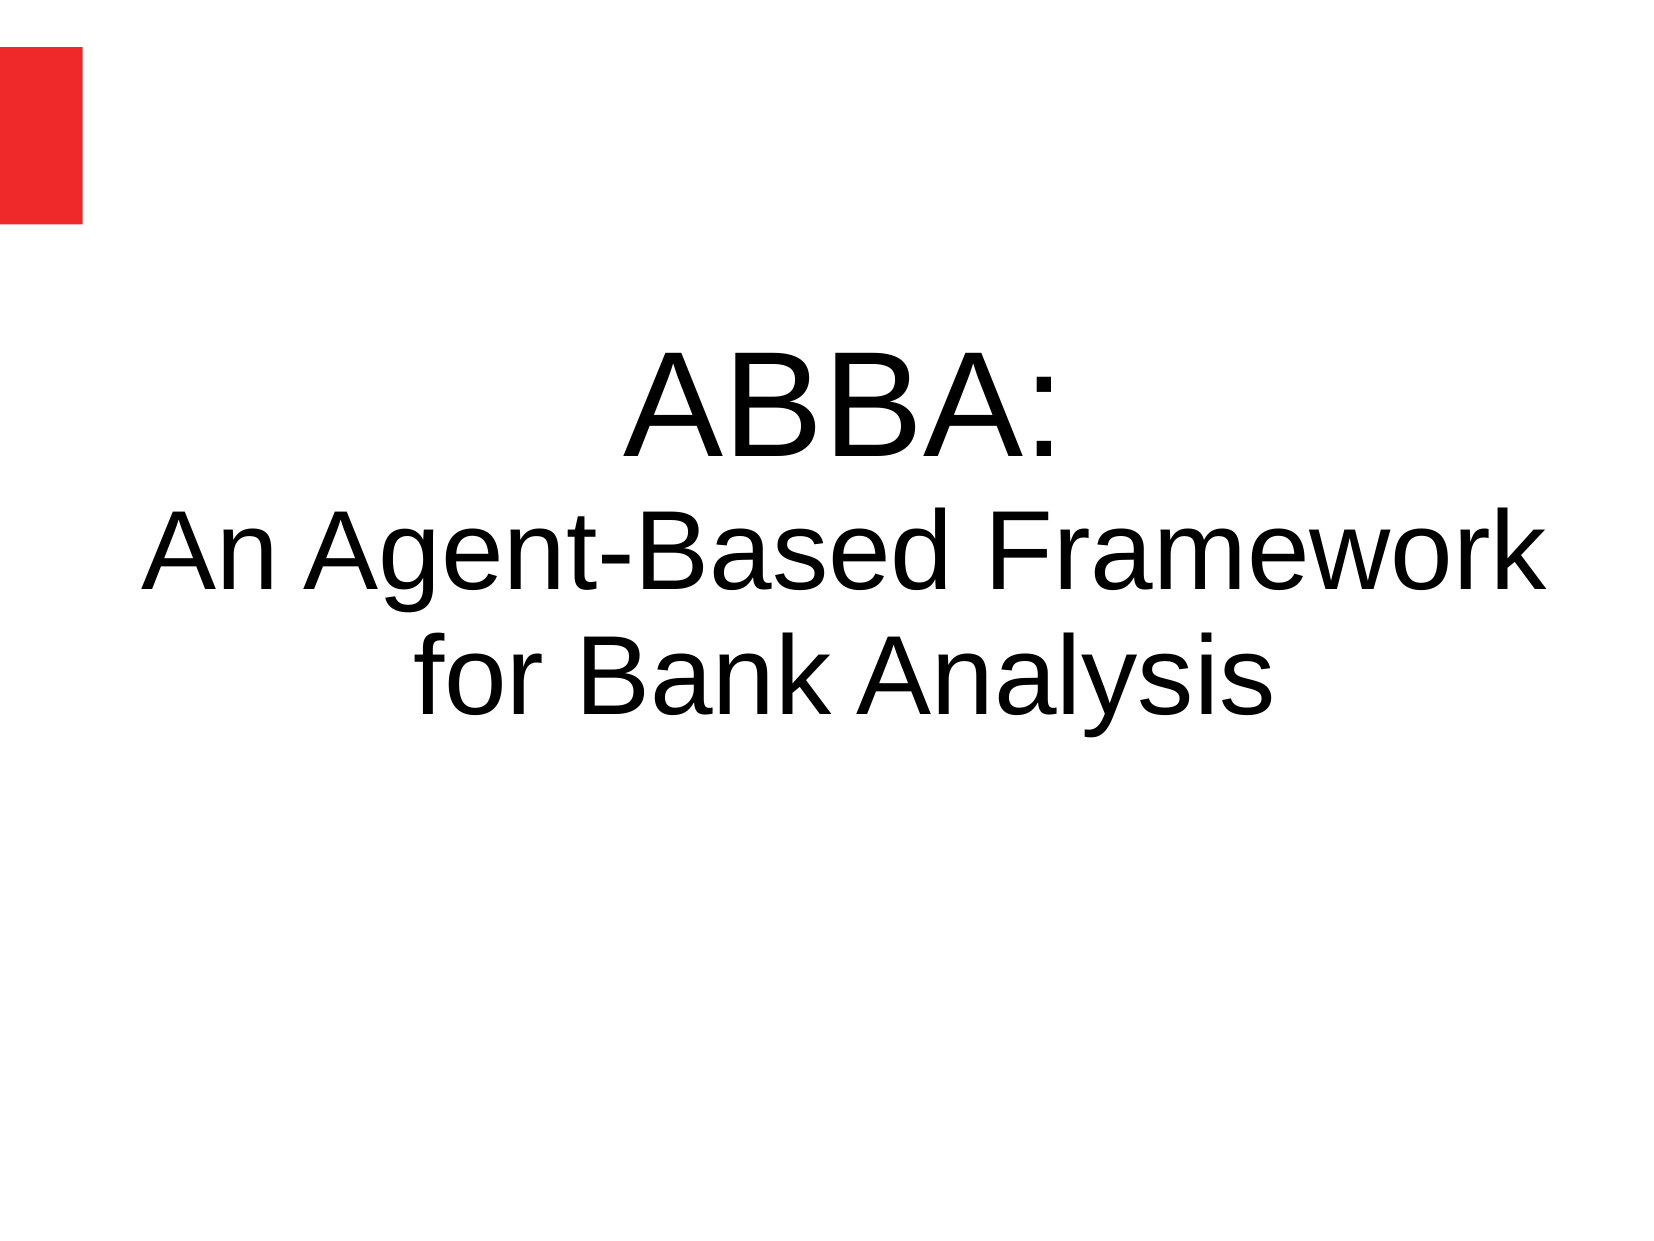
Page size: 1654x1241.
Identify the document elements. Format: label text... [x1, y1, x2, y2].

subtitle ABBA: An Agent-Based Framework for Bank Analysis [118, 49, 1571, 1010]
